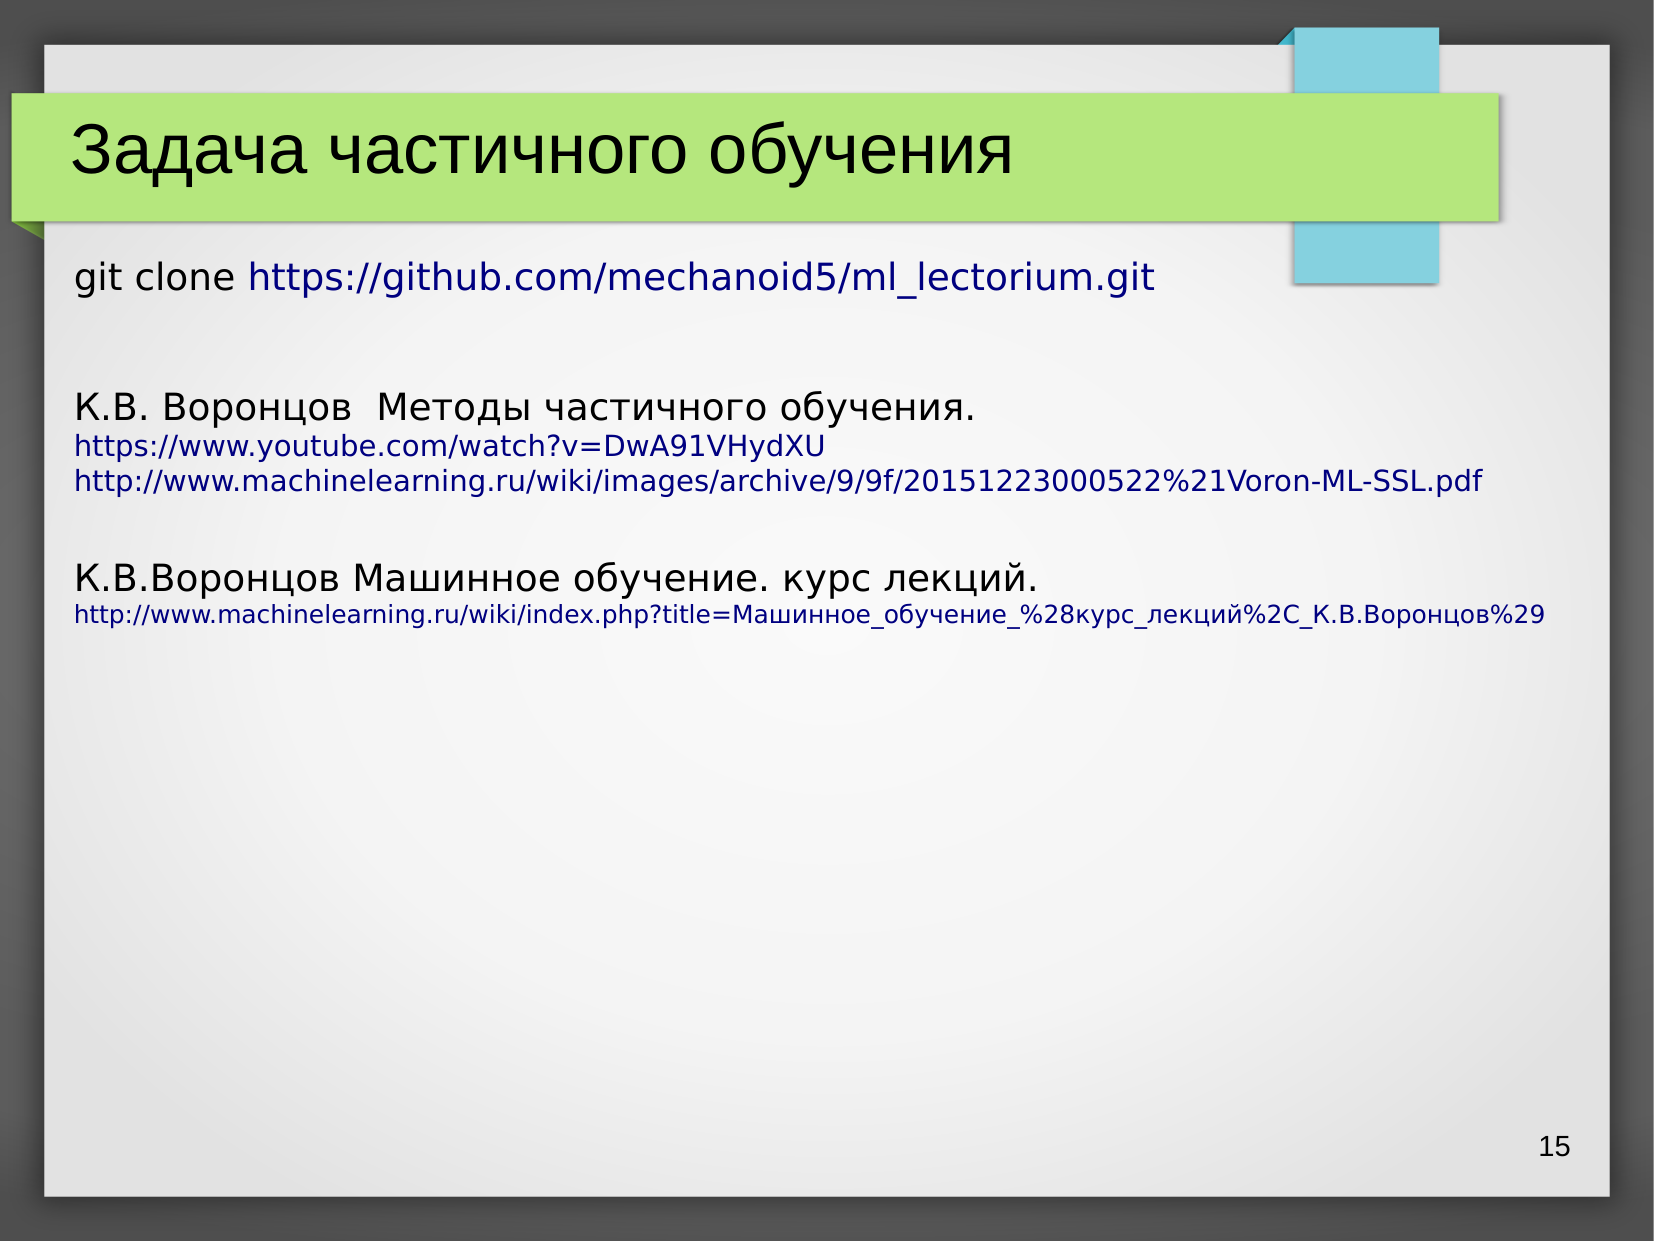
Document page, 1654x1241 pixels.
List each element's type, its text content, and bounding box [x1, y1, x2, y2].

title Задача частичного обучения [70, 109, 1134, 190]
picture [0, 0, 1654, 1241]
text_box git clone https://github.com/mechanoid5/ml_lectorium.git К.В. Воронцов Методы частичного обучения. https://www.youtube.com/watch?v=DwA91VHydXU http://www.machinelearning.ru/wiki/images/archive/9/9f/20151223000522%21Voron-ML-SSL.pdf К.В.Воронцов Машинное обучение. курс лекций. http://www.machinelearning.ru/wiki/index.php?title=Машинное_обучение_%28курс_лекций%2C_К.В.Воронцов%29 [59, 248, 1619, 804]
